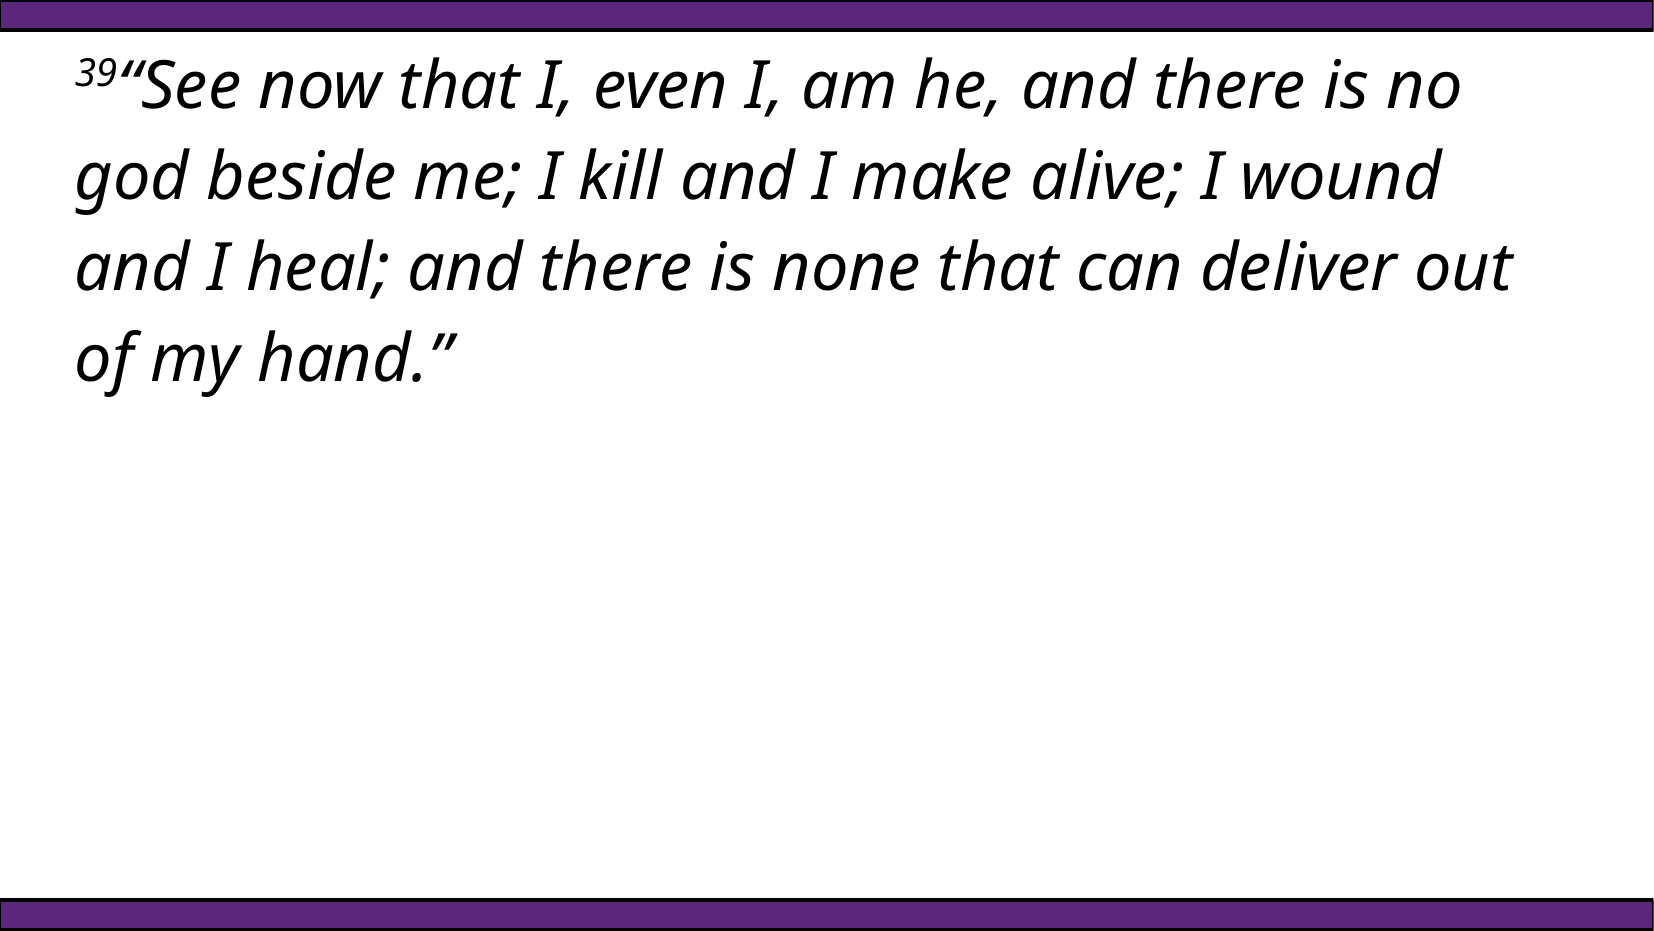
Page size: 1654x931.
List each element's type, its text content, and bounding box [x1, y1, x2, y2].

picture [0, 31, 1654, 900]
text_box [0, 900, 1654, 931]
text_box [0, 0, 1654, 31]
text_box 39“See now that I, even I, am he, and there is no god beside me; I kill and I make alive; I wound and I heal; and there is none that can deliver out of my hand.” [60, 30, 1591, 400]
